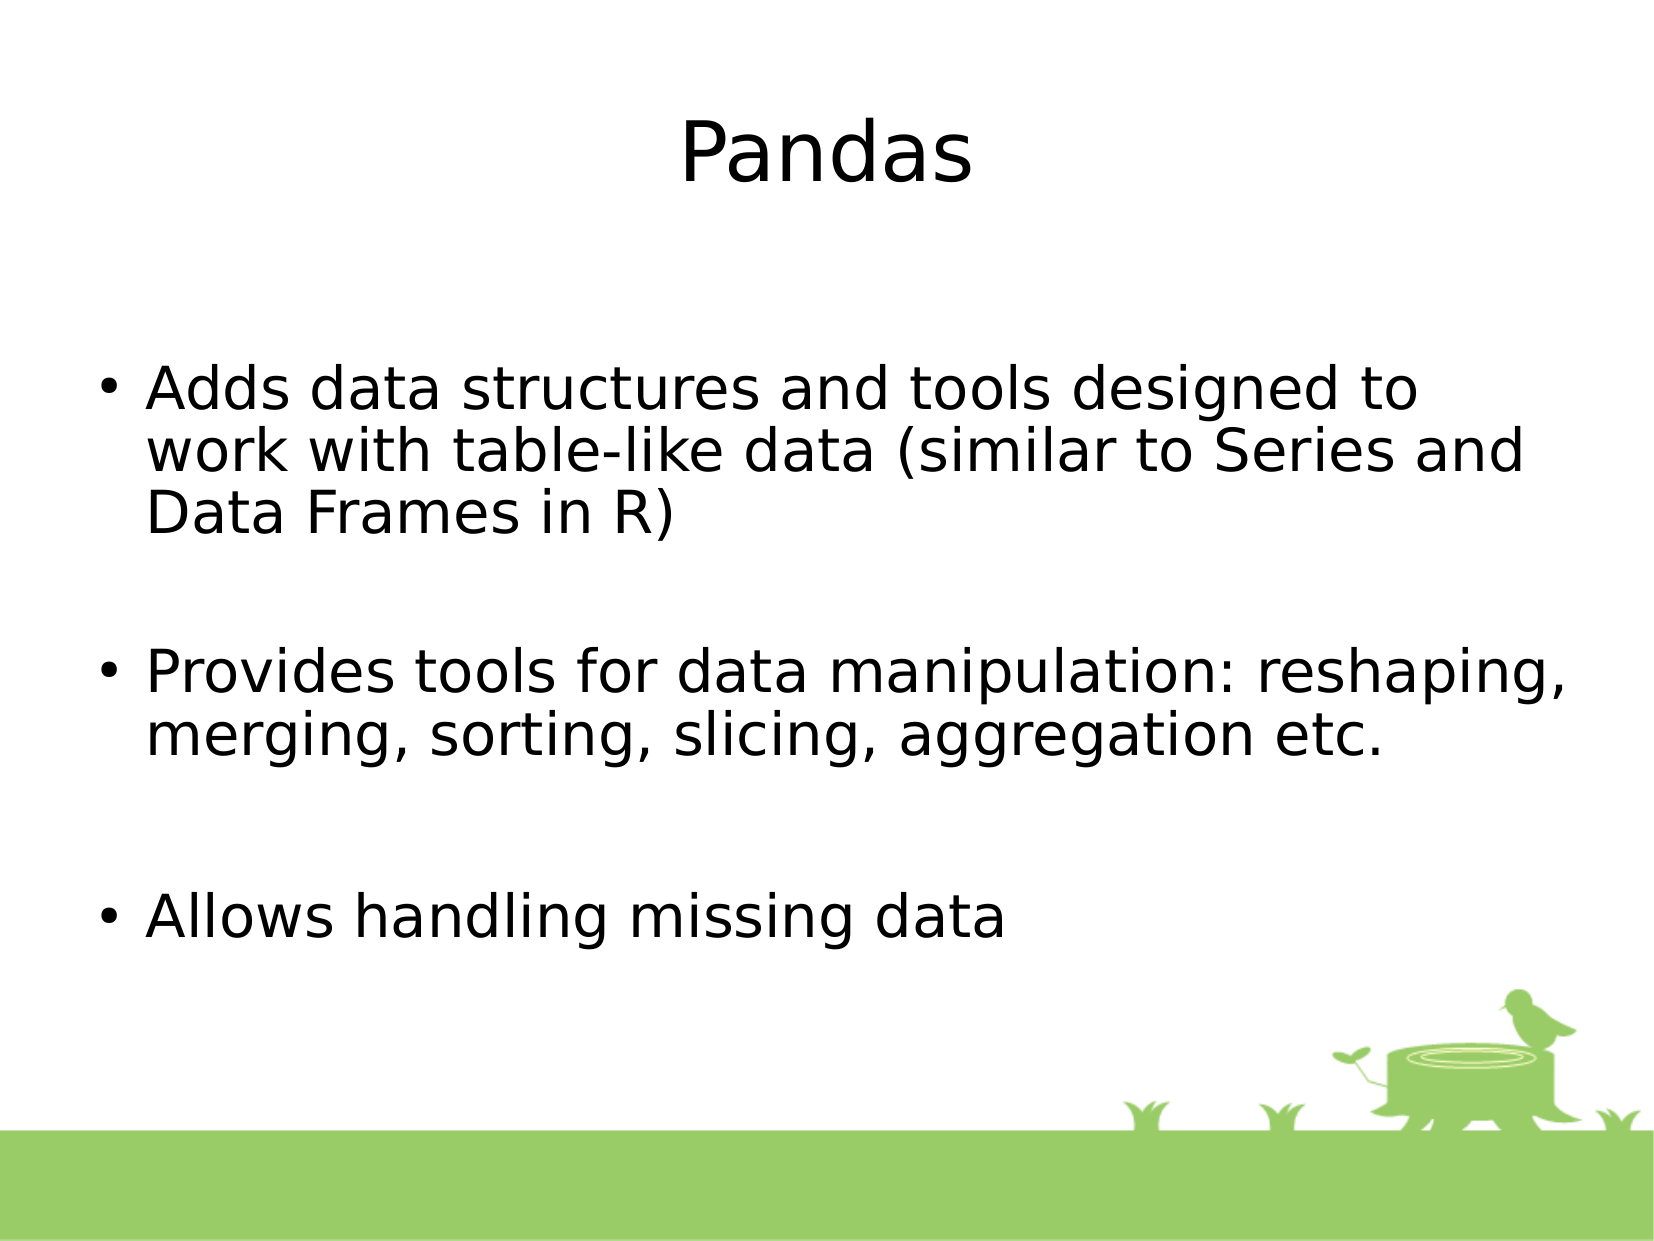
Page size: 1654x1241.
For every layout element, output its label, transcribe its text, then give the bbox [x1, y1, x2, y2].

picture [0, 0, 1654, 1241]
list Adds data structures and tools designed to work with table-like data (similar to Series and Data Frames in R) Provides tools for data manipulation: reshaping, merging, sorting, slicing, aggregation etc. Allows handling missing data [82, 290, 1571, 1010]
title Pandas [82, 49, 1571, 257]
